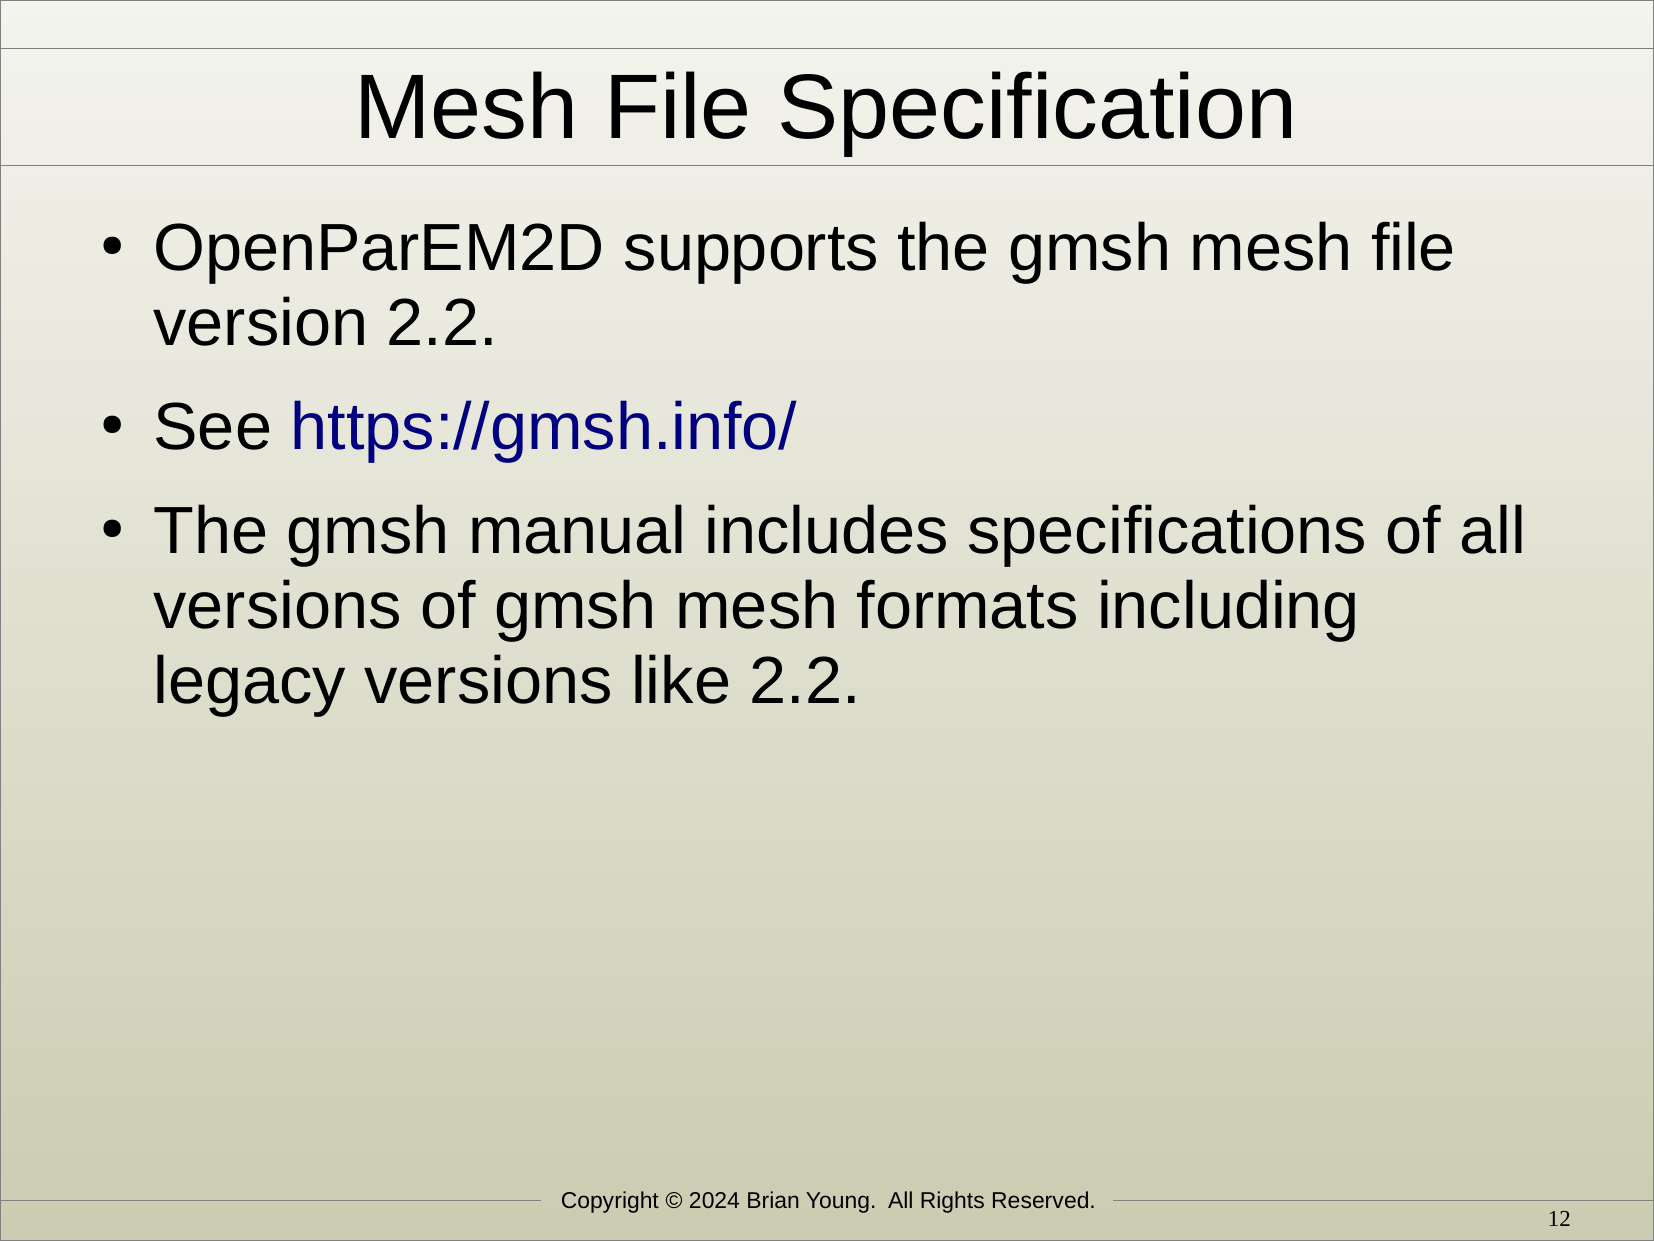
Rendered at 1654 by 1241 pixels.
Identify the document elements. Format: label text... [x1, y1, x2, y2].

title Mesh File Specification [82, 49, 1571, 166]
list OpenParEM2D supports the gmsh mesh file version 2.2. See https://gmsh.info/ The gmsh manual includes specifications of all versions of gmsh mesh formats including legacy versions like 2.2. [82, 210, 1571, 1109]
